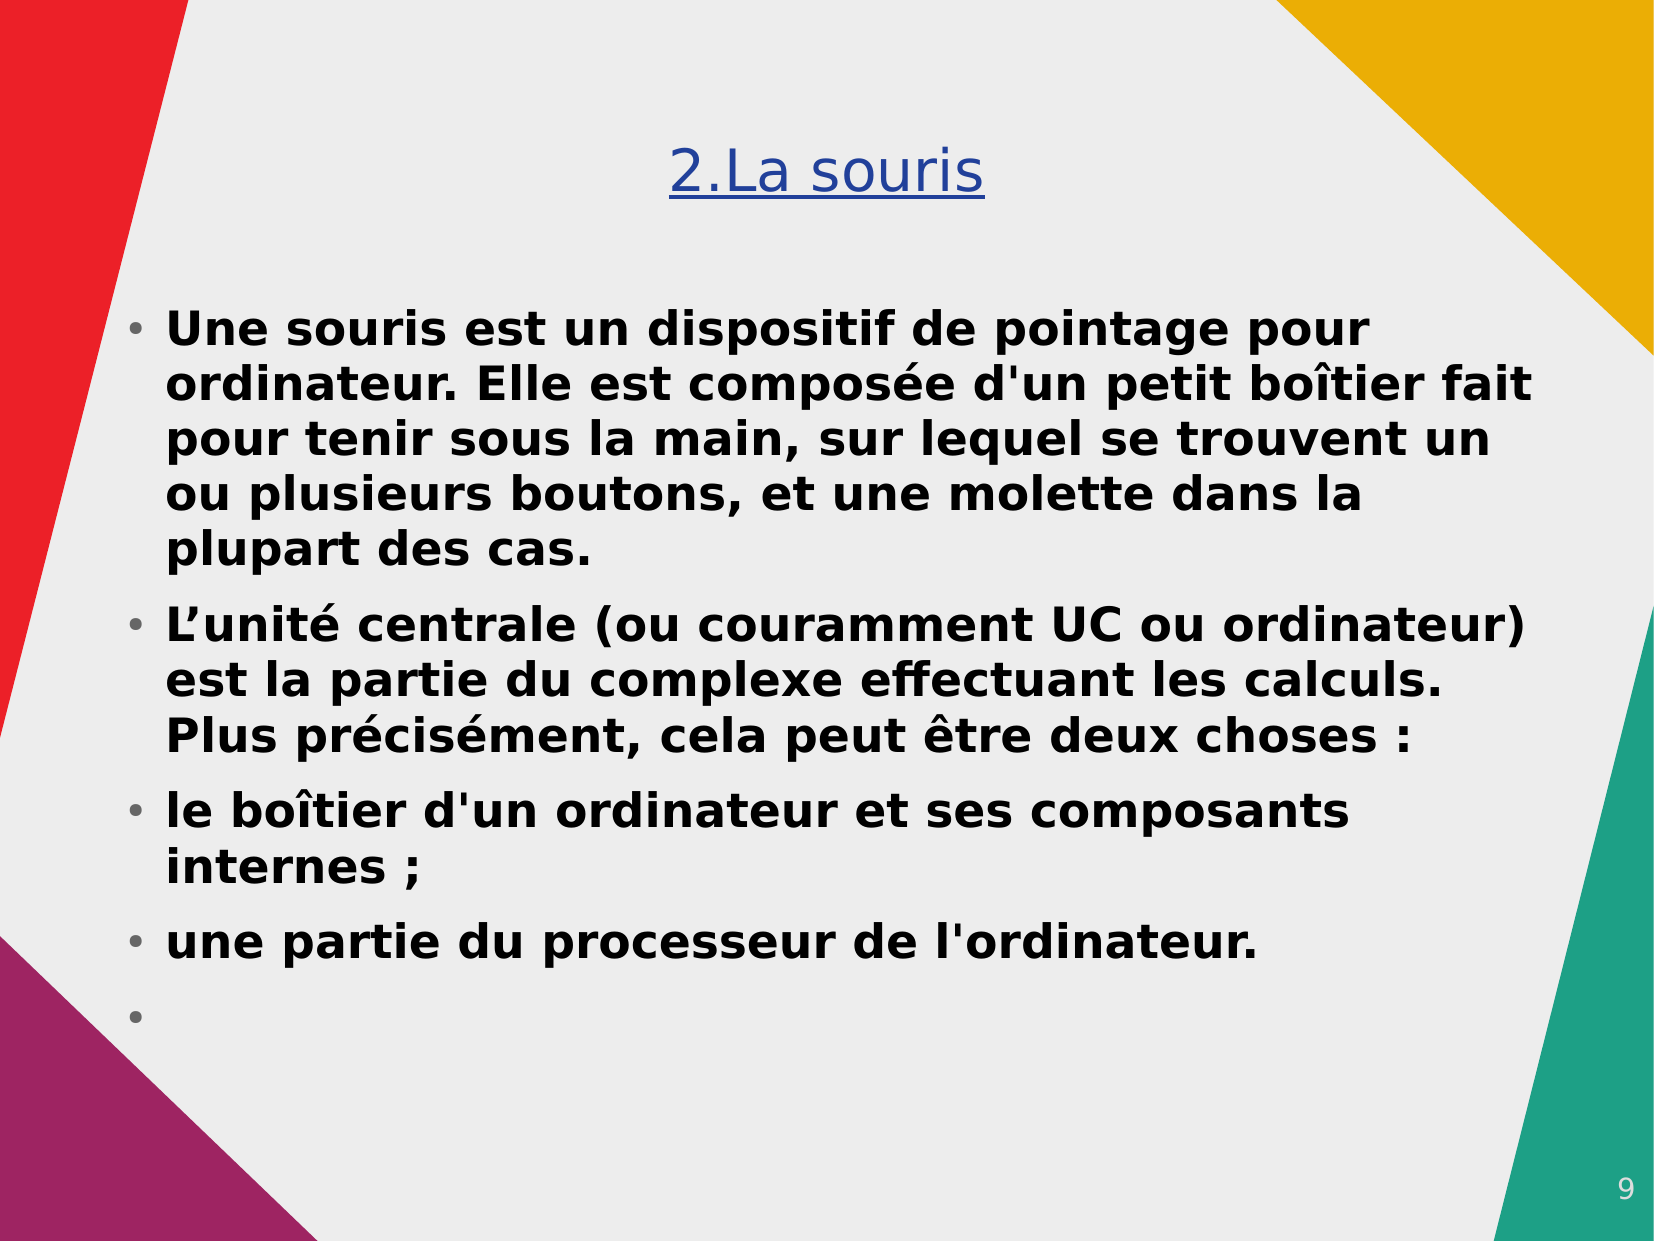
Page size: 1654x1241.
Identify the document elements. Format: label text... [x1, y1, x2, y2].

title 2.La souris [114, 73, 1539, 271]
list Une souris est un dispositif de pointage pour ordinateur. Elle est composée d'un petit boîtier fait pour tenir sous la main, sur lequel se trouvent un ou plusieurs boutons, et une molette dans la plupart des cas. L’unité centrale (ou couramment UC ou ordinateur) est la partie du complexe effectuant les calculs. Plus précisément, cela peut être deux choses : le boîtier d'un ordinateur et ses composants internes ; une partie du processeur de l'ordinateur. [114, 302, 1539, 1033]
